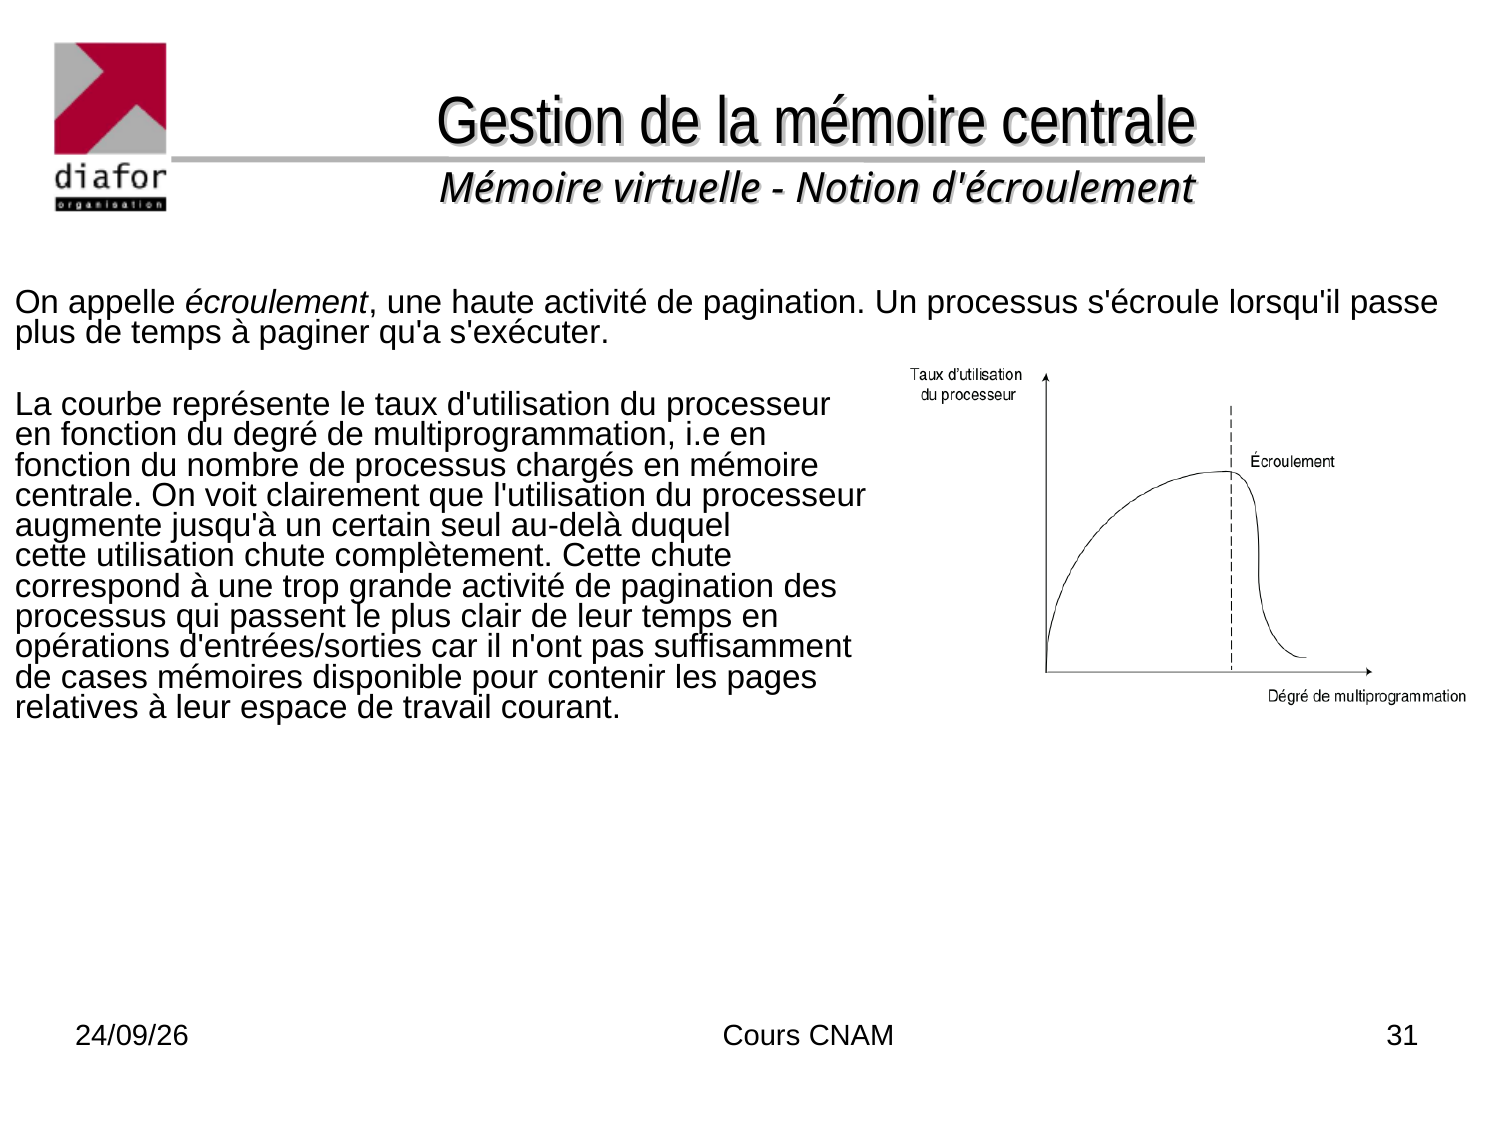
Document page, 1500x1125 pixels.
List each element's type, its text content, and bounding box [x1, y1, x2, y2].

text_box La courbe représente le taux d'utilisation du processeur en fonction du degré de multiprogrammation, i.e en fonction du nombre de processus chargés en mémoire centrale. On voit clairement que l'utilisation du processeur augmente jusqu'à un certain seul au-delà duquel cette utilisation chute complètement. Cette chute correspond à une trop grande activité de pagination des processus qui passent le plus clair de leur temps en opérations d'entrées/sorties car il n'ont pas suffisamment de cases mémoires disponible pour contenir les pages relatives à leur espace de travail courant. [0, 383, 883, 763]
picture [53, 42, 168, 213]
title Gestion de la mémoire centrale Mémoire virtuelle - Notion d'écroulement [133, 45, 1500, 250]
text_box On appelle écroulement, une haute activité de pagination. Un processus s'écroule lorsqu'il passe plus de temps à paginer qu'a s'exécuter. [0, 281, 1465, 358]
picture [900, 354, 1477, 709]
